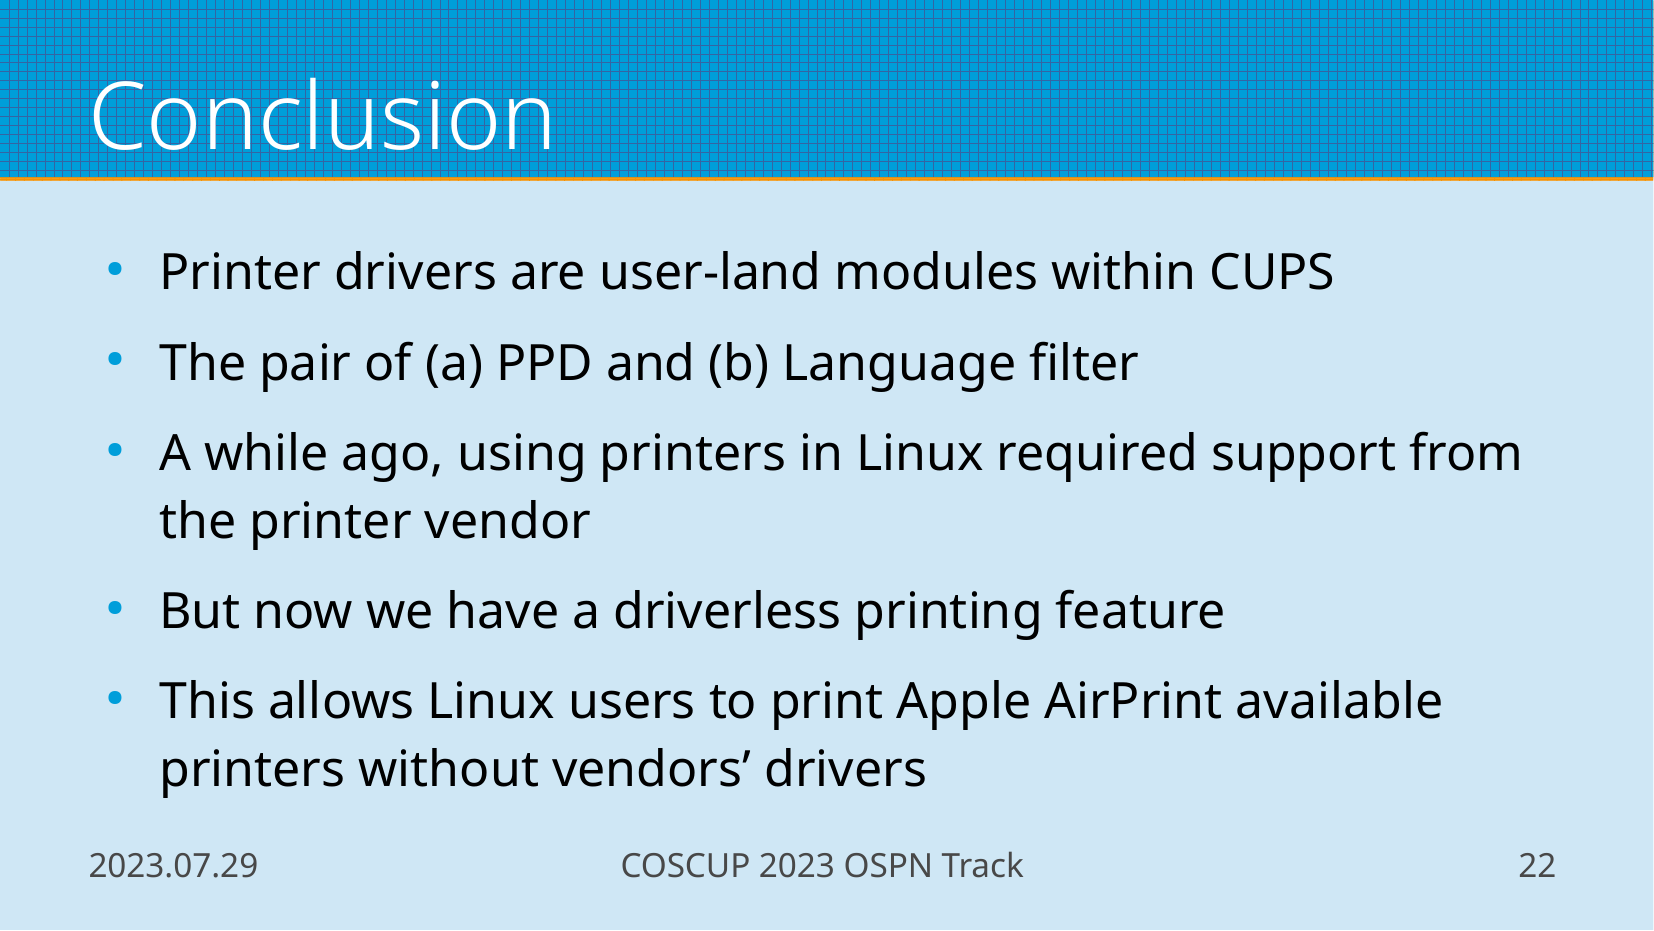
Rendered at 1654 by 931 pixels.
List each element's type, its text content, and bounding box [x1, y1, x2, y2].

title Conclusion [88, 14, 1565, 178]
list Printer drivers are user-land modules within CUPS The pair of (a) PPD and (b) Language filter A while ago, using printers in Linux required support from the printer vendor But now we have a driverless printing feature This allows Linux users to print Apple AirPrint available printers without vendors’ drivers [88, 236, 1565, 813]
